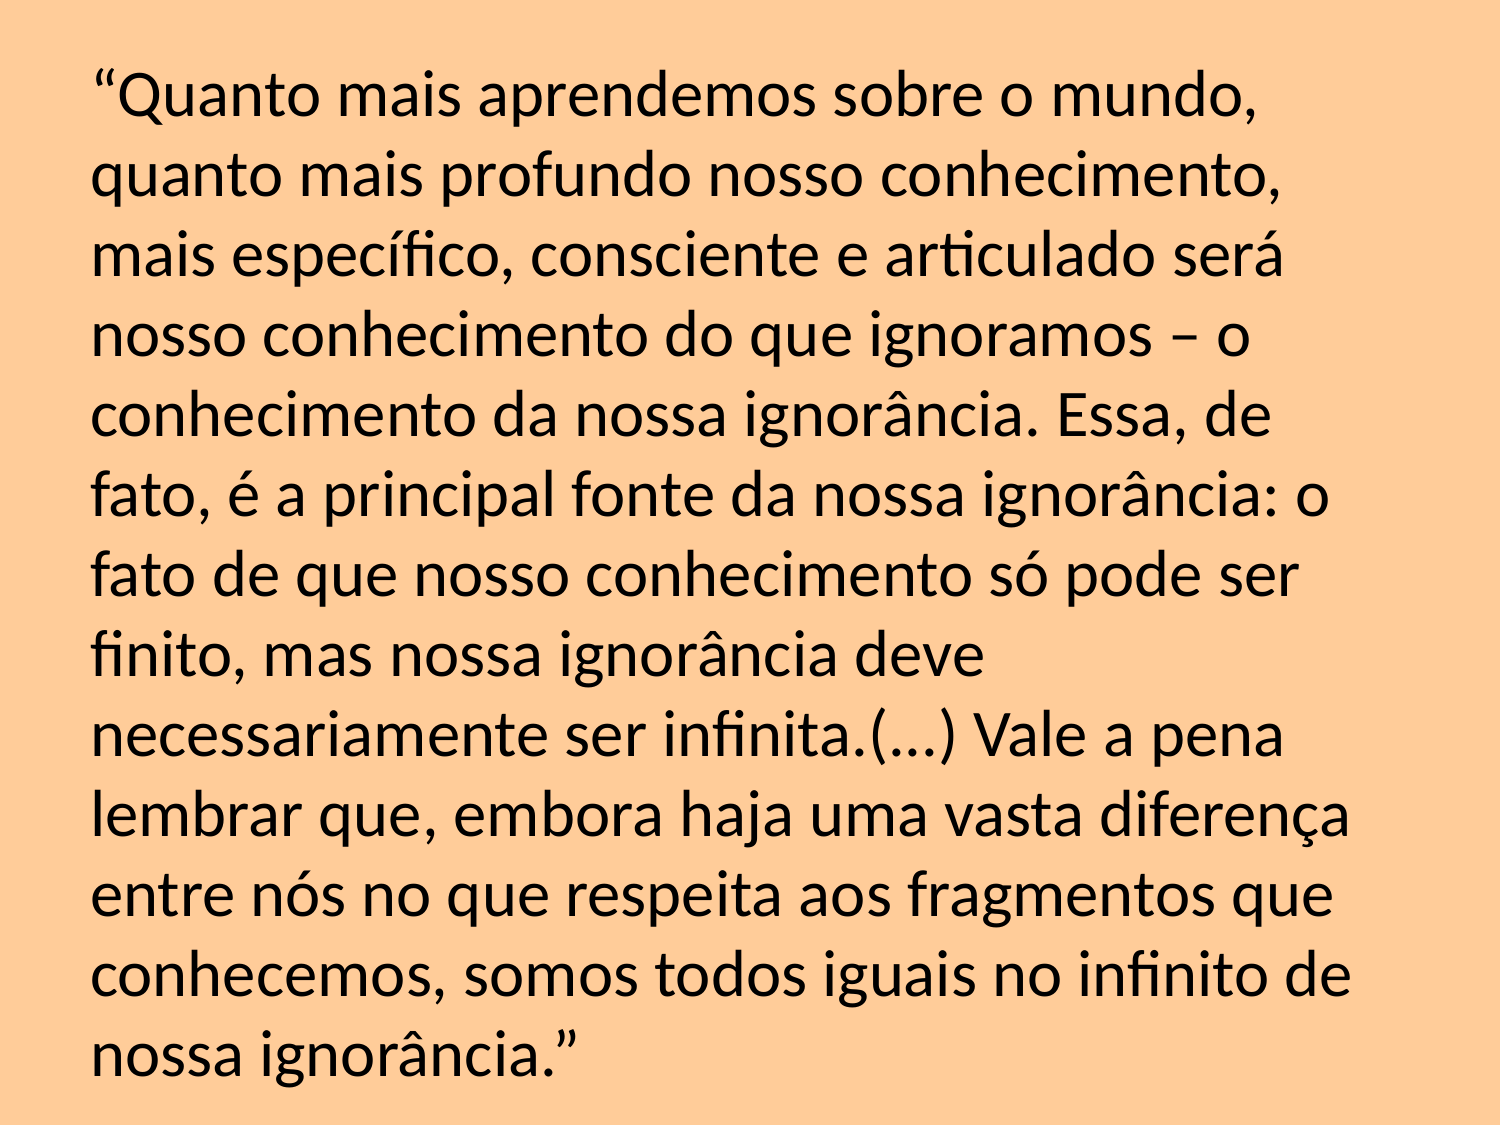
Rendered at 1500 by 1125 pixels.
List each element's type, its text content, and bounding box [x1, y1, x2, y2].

list “Quanto mais aprendemos sobre o mundo, quanto mais profundo nosso conhecimento, mais específico, consciente e articulado será nosso conhecimento do que ignoramos – o conhecimento da nossa ignorância. Essa, de fato, é a principal fonte da nossa ignorância: o fato de que nosso conhecimento só pode ser finito, mas nossa ignorância deve necessariamente ser infinita.(...) Vale a pena lembrar que, embora haja uma vasta diferença entre nós no que respeita aos fragmentos que conhecemos, somos todos iguais no infinito de nossa ignorância.” POPPER, K. “As origens do conhecimento e da ignorância”, In: Conjecturas e refutações, Brasília: Ed. UNB, 2008. [75, 35, 1425, 1125]
